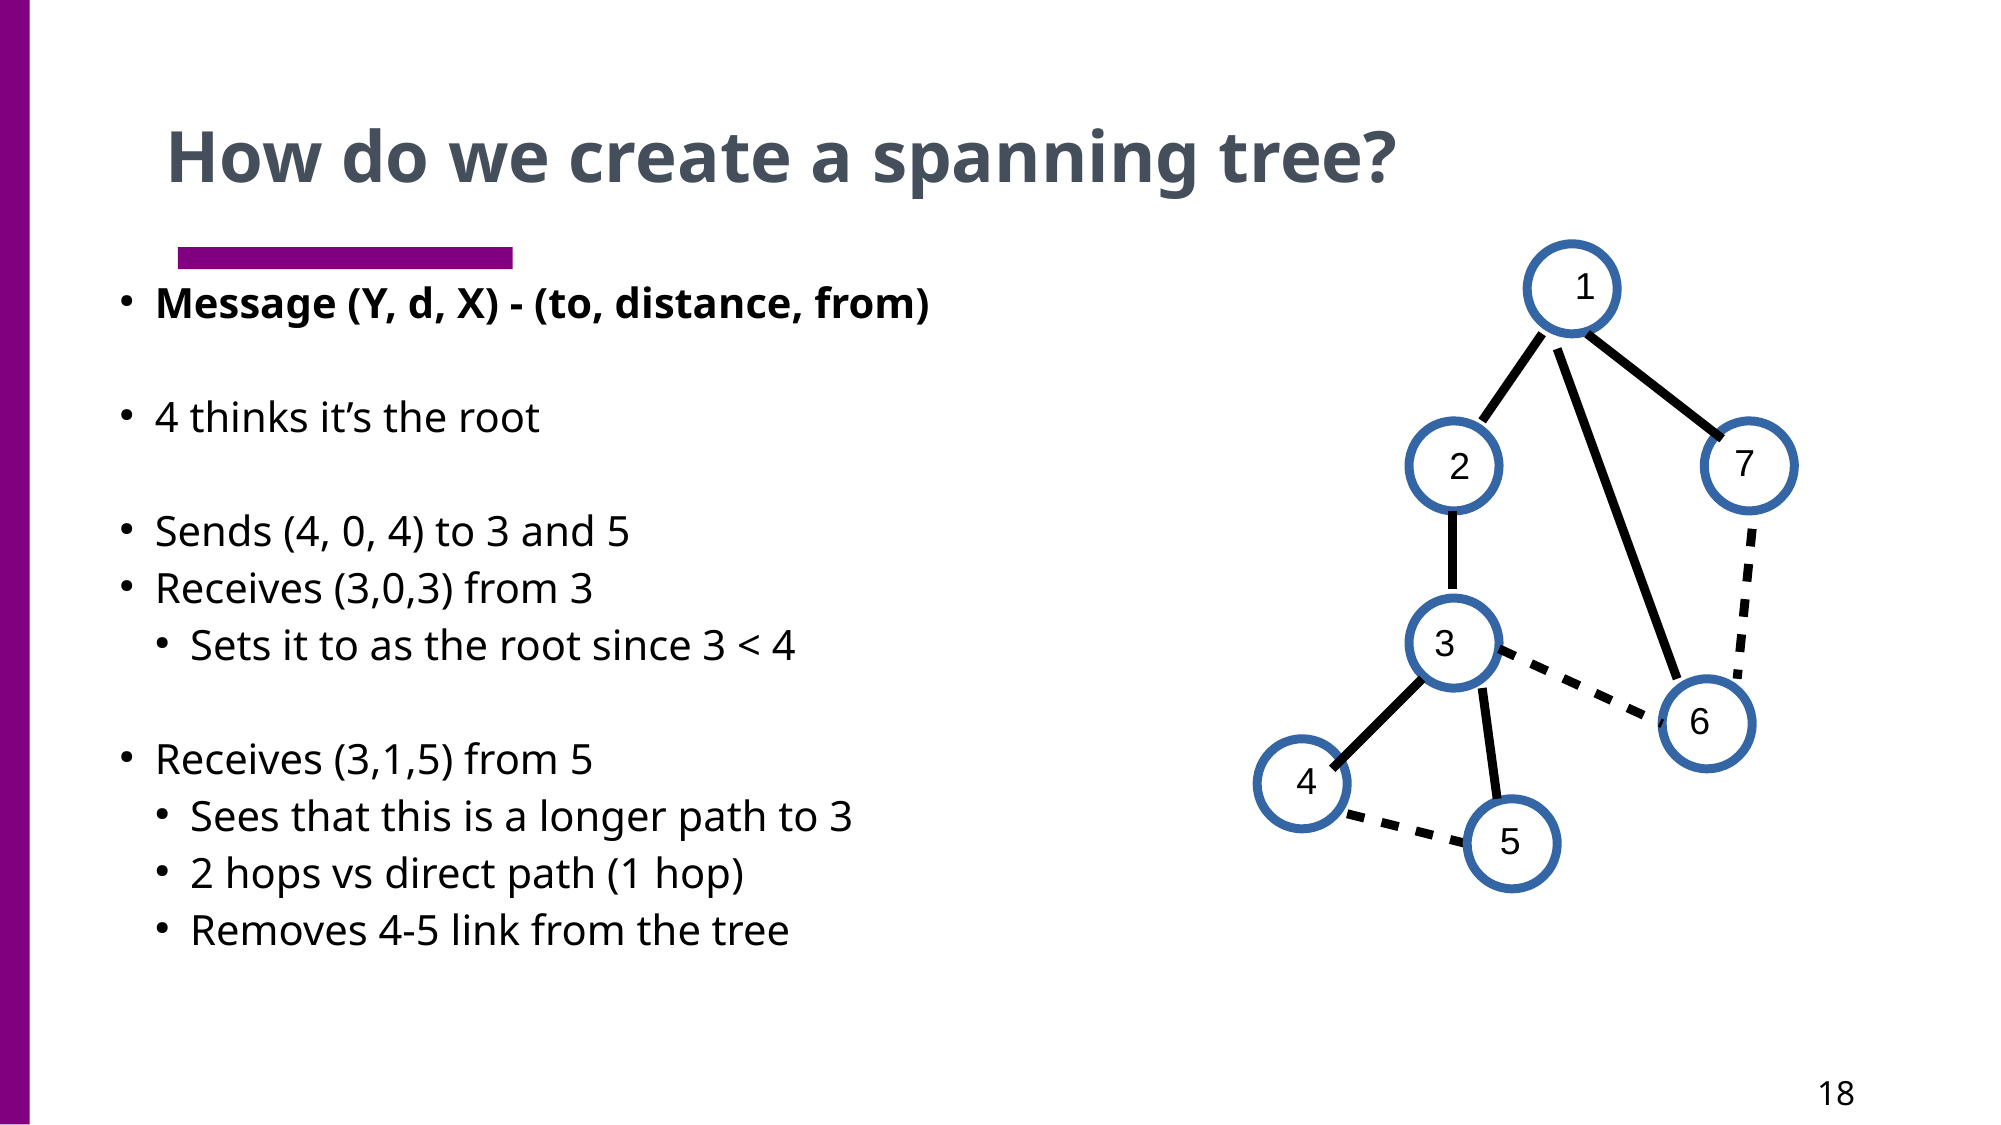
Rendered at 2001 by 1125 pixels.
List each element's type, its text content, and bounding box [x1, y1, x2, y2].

text_box 7 [1719, 435, 1771, 492]
text_box 2 [1434, 438, 1486, 496]
text_box 5 [1485, 813, 1536, 871]
text_box Message (Y, d, X) - (to, distance, from) 4 thinks it’s the root Sends (4, 0, 4) to 3 and 5 Receives (3,0,3) from 3 Sets it to as the root since 3 < 4 Receives (3,1,5) from 5 Sees that this is a longer path to 3 2 hops vs direct path (1 hop) Removes 4-5 link from the tree [33, 266, 1891, 1098]
text_box 4 [1281, 753, 1333, 811]
text_box Message (Y, d, X) - (to, distance, from) 4 thinks it’s the root Sends (4, 0, 4) to 3 and 5 Receives (3,0,3) from 3 Sets it to as the root since 3 < 4 Receives (3,1,5) from 5 Sees that this is a longer path to 3 2 hops vs direct path (1 hop) Removes 4-5 link from the tree [1720, 426, 1789, 506]
text_box 3 [1419, 615, 1471, 672]
text_box 1 [1560, 258, 1611, 315]
text_box 6 [1674, 693, 1726, 751]
text_box How do we create a spanning tree? [151, 0, 1849, 212]
